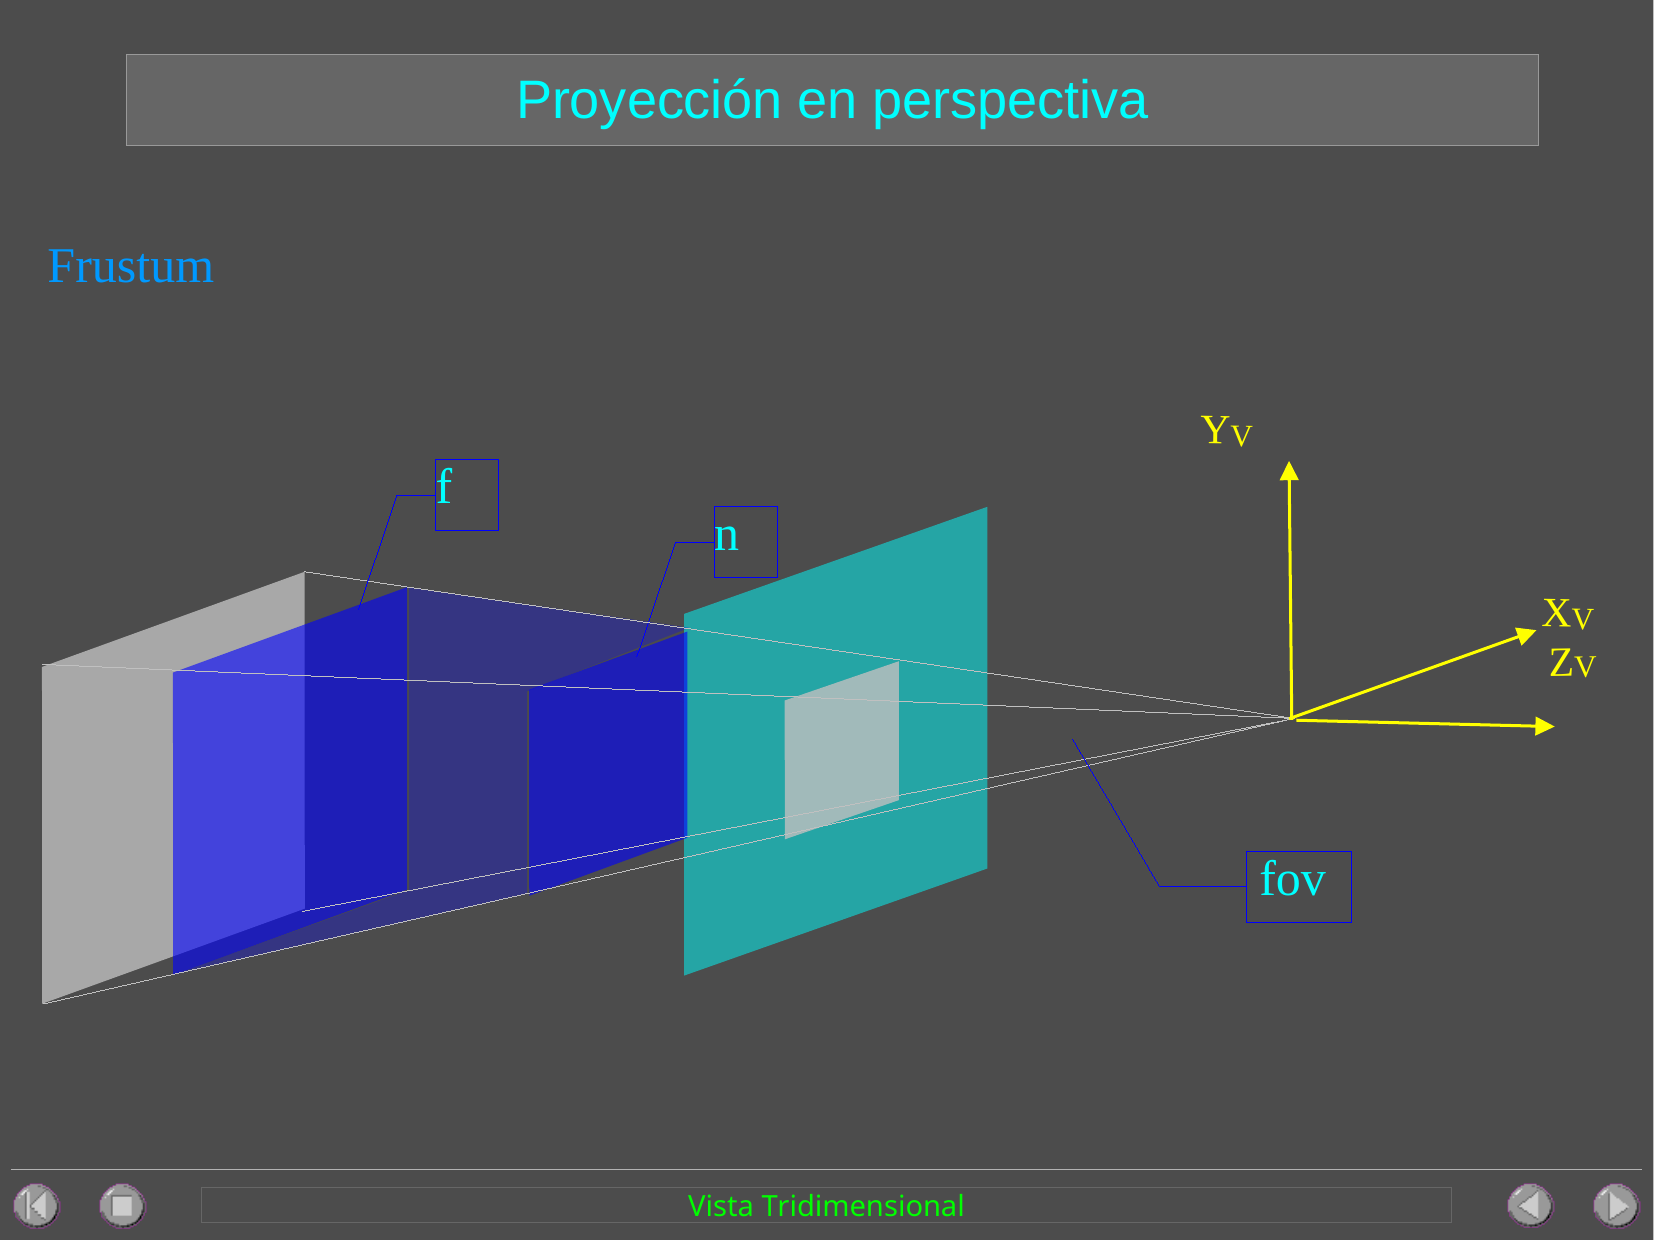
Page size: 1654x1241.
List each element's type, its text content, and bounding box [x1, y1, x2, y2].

text_box Frustum [47, 237, 1542, 298]
picture [1505, 1181, 1556, 1231]
picture [11, 1181, 62, 1232]
text_box n [714, 506, 778, 578]
text_box fov [1246, 851, 1352, 923]
picture [1591, 1181, 1642, 1232]
text_box XV [1540, 589, 1616, 667]
text_box [41, 506, 988, 1004]
picture [97, 1181, 148, 1232]
text_box f [435, 459, 499, 531]
text_box ZV [1548, 638, 1623, 717]
text_box YV [1199, 406, 1275, 485]
title Proyección en perspectiva [126, 54, 1539, 146]
